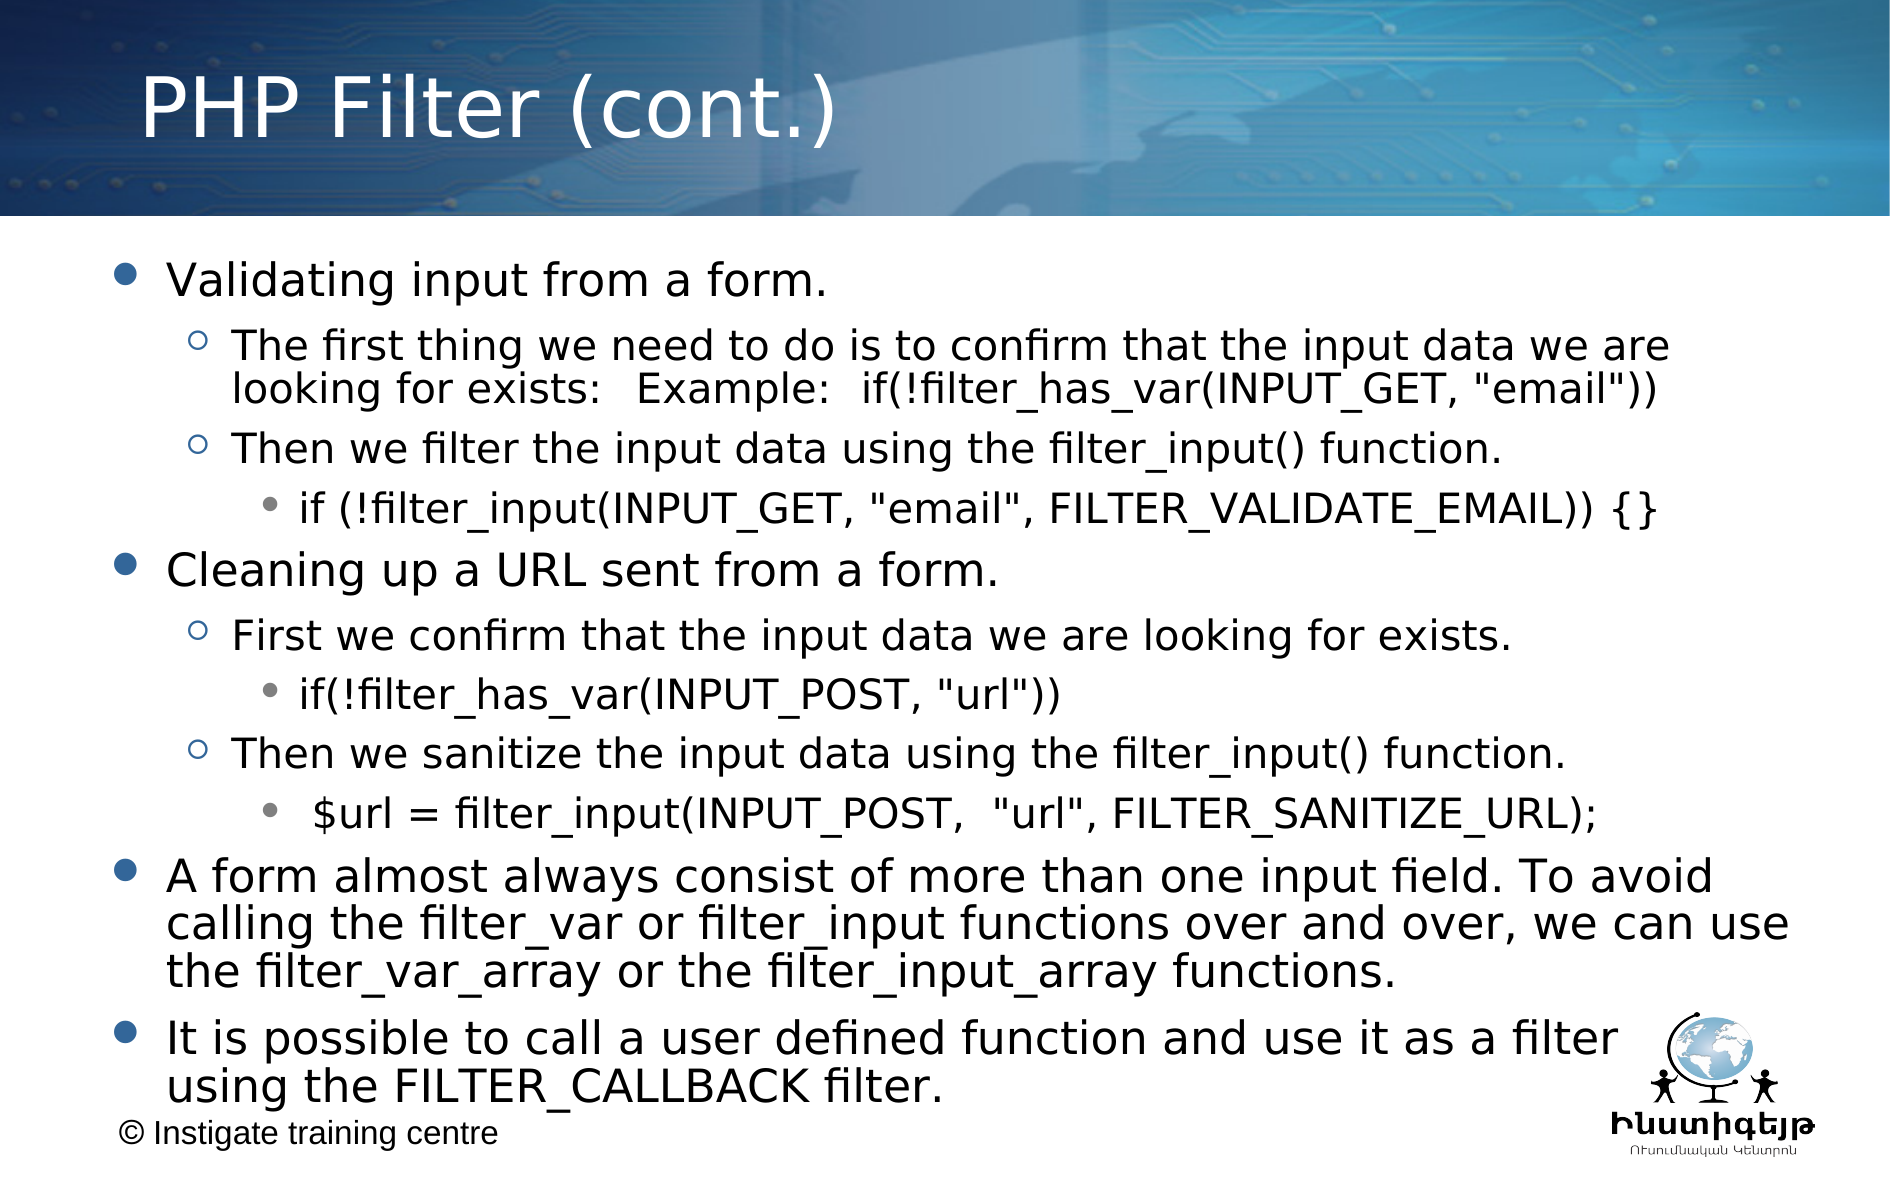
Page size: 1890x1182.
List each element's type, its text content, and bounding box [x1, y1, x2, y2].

picture [0, 0, 1890, 216]
picture [1612, 1012, 1815, 1157]
text_box PHP Filter (cont.) [138, 82, 1801, 86]
list Validating input from a form. The first thing we need to do is to confirm that the input data we are looking for exists: Example: if(!filter_has_var(INPUT_GET, "email")) Then we filter the input data using the filter_input() function. if (!filter_input(INPUT_GET, "email", FILTER_VALIDATE_EMAIL)) {} Cleaning up a URL sent from a form. First we confirm that the input data we are looking for exists. if(!filter_has_var(INPUT_POST, "url")) Then we sanitize the input data using the filter_input() function. $url = filter_input(INPUT_POST, "url", FILTER_SANITIZE_URL); A form almost always consist of more than one input field. To avoid calling the filter_var or filter_input functions over and over, we can use the filter_var_array or the filter_input_array functions. It is possible to call a user defined function and use it as a filter using the FILTER_CALLBACK filter. [110, 258, 1801, 290]
